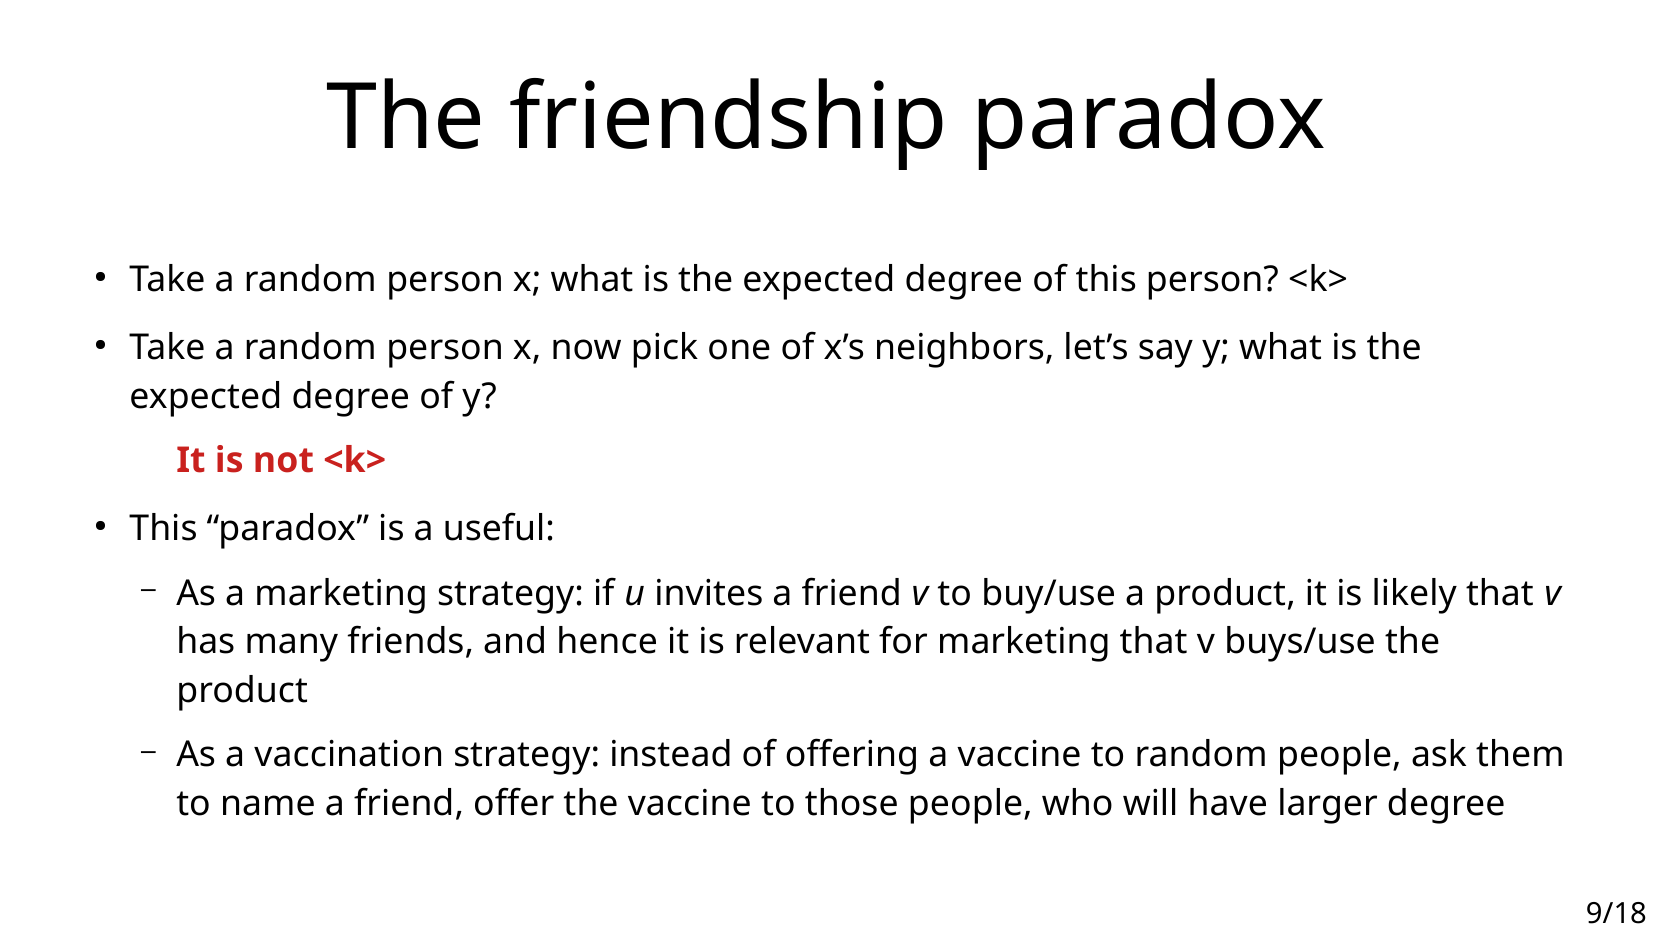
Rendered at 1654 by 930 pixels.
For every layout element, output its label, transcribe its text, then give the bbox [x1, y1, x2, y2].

title The friendship paradox [82, 1, 1571, 225]
list Take a random person x; what is the expected degree of this person? <k> Take a random person x, now pick one of x’s neighbors, let’s say y; what is the expected degree of y? It is not <k> This “paradox” is a useful: As a marketing strategy: if u invites a friend v to buy/use a product, it is likely that v has many friends, and hence it is relevant for marketing that v buys/use the product As a vaccination strategy: instead of offering a vaccine to random people, ask them to name a friend, offer the vaccine to those people, who will have larger degree [82, 252, 1571, 841]
